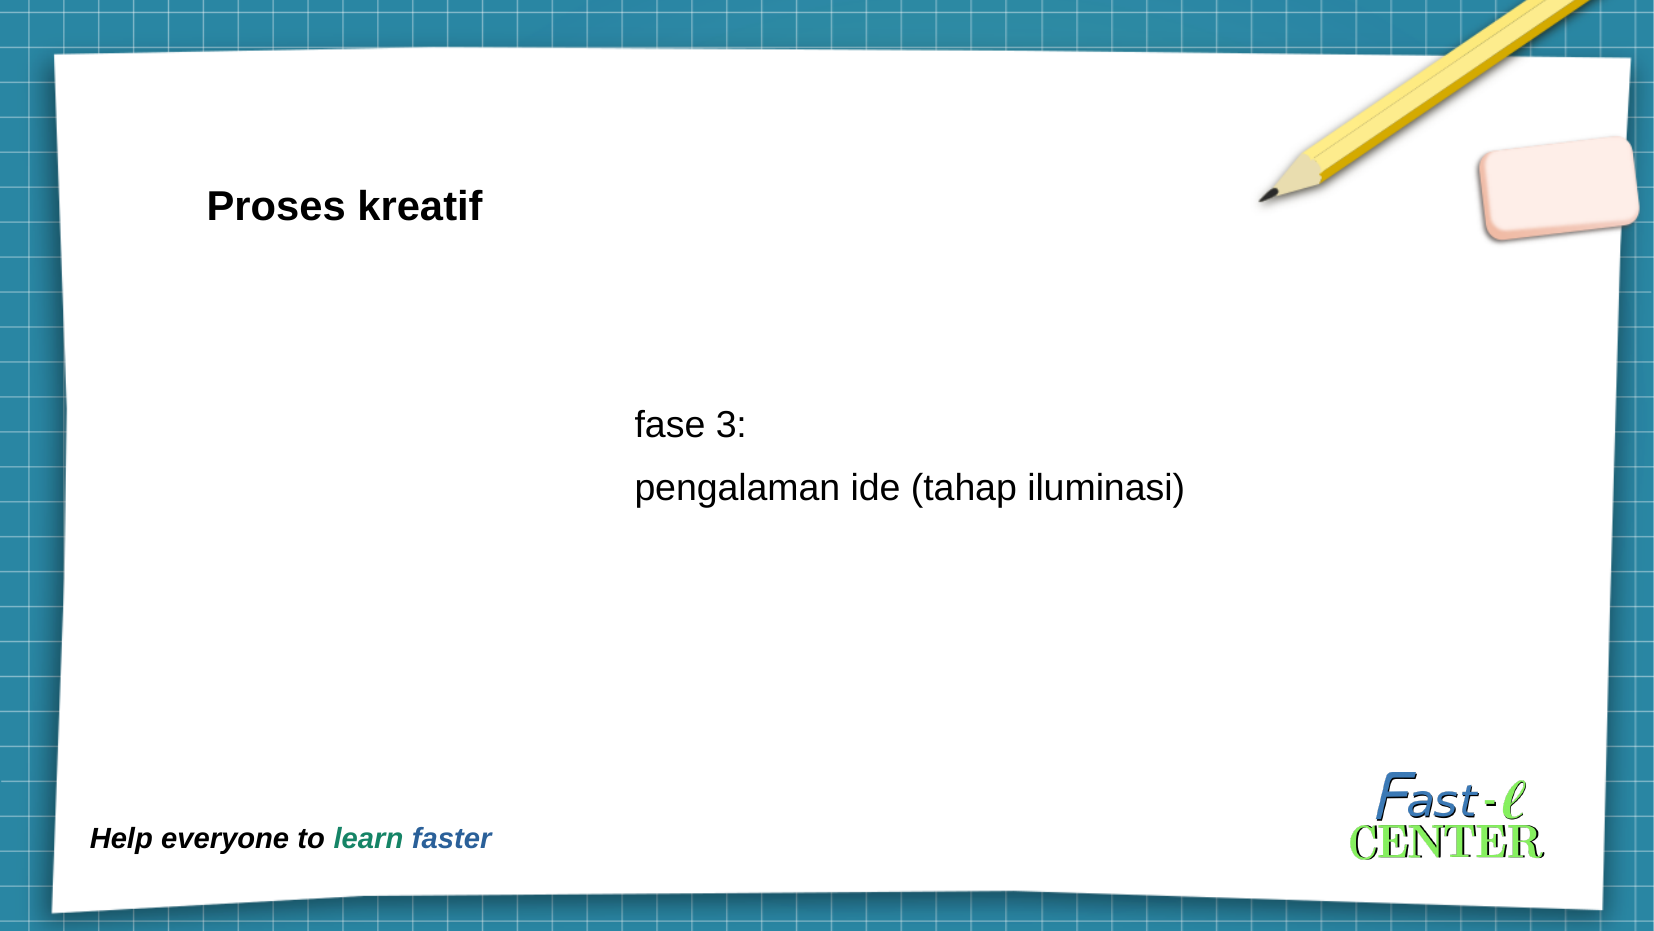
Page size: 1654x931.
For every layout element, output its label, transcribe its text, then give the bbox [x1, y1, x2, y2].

text_box Proses kreatif [191, 175, 676, 240]
text_box fase 3: pengalaman ide (tahap iluminasi) [619, 375, 1201, 516]
picture [0, 0, 1654, 931]
text_box Help everyone to learn faster [75, 814, 507, 863]
